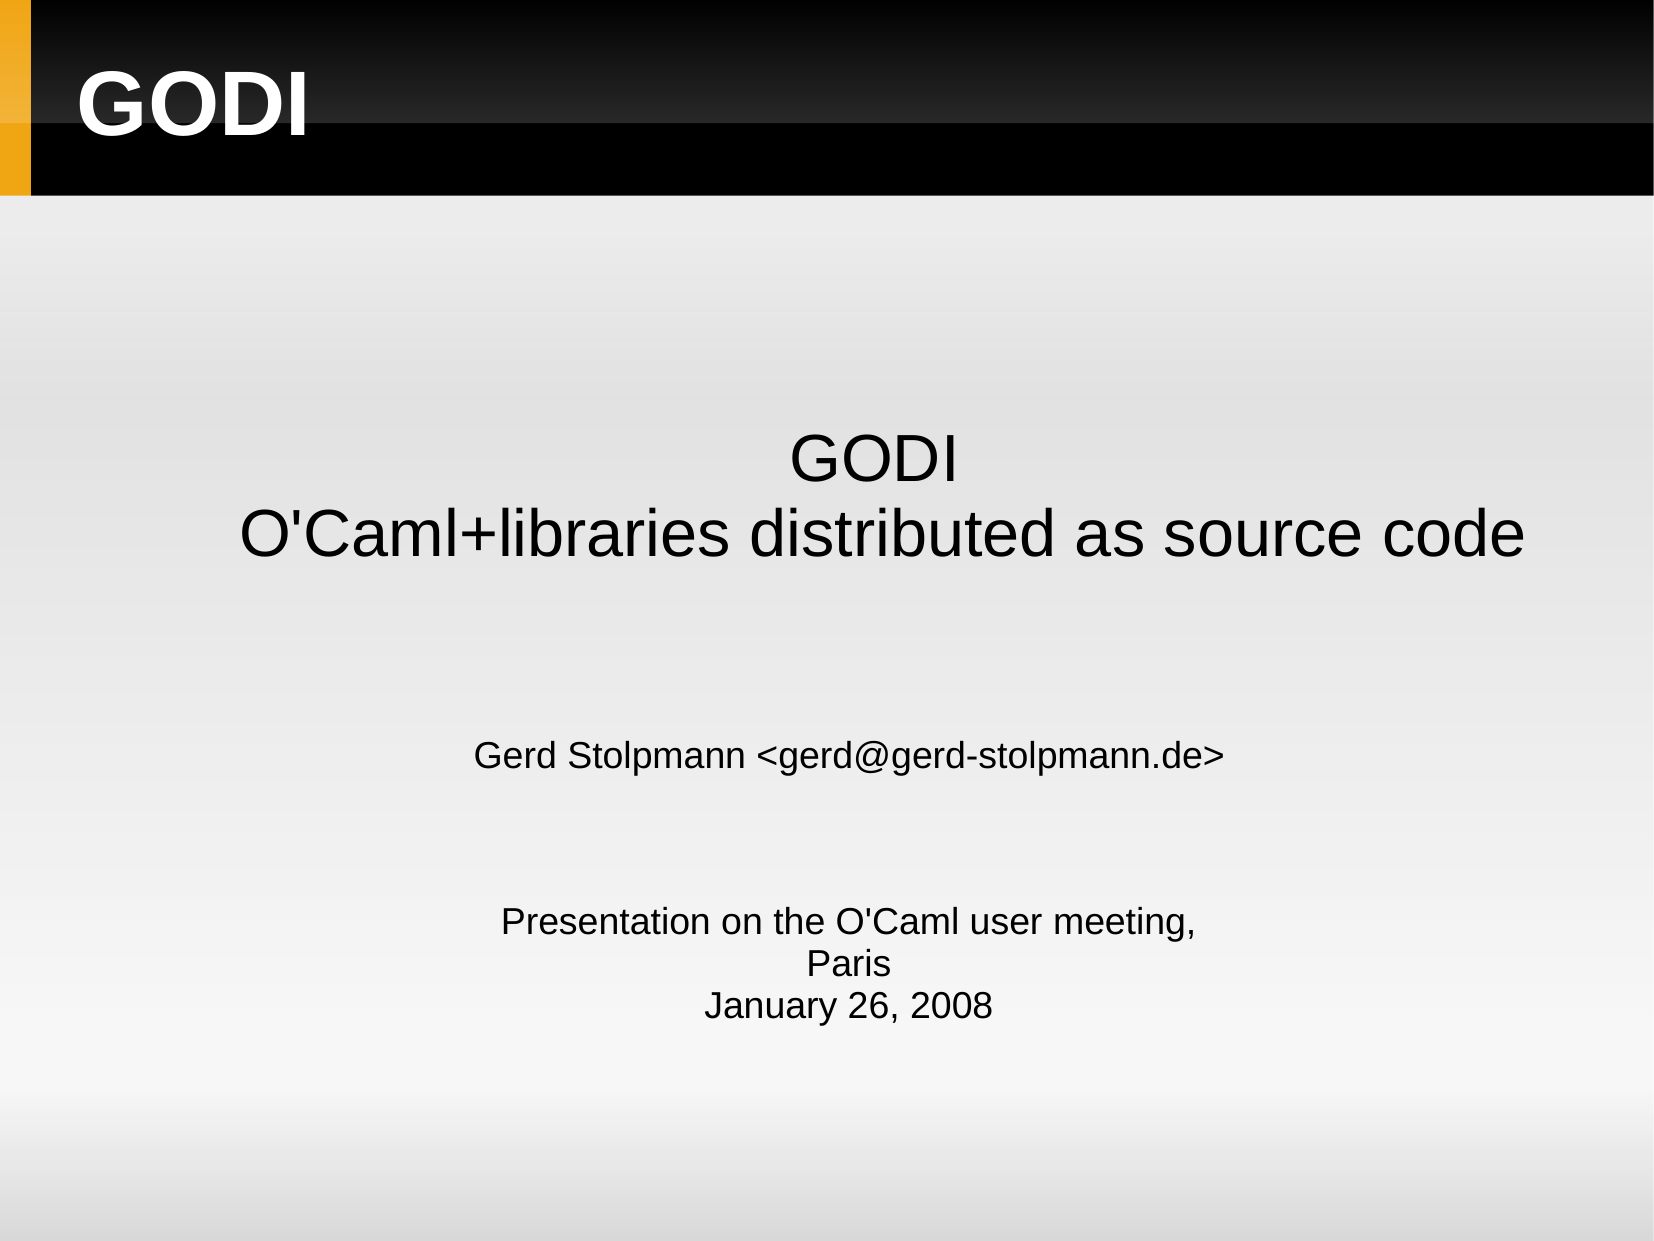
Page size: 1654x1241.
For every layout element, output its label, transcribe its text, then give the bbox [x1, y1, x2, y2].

subtitle GODI O'Caml+libraries distributed as source code [114, 272, 1618, 720]
title GODI [76, 0, 1565, 208]
text_box Gerd Stolpmann <gerd@gerd-stolpmann.de> [458, 726, 1240, 784]
text_box Presentation on the O'Caml user meeting, Paris January 26, 2008 [486, 892, 1212, 1076]
picture [0, 0, 1654, 1241]
